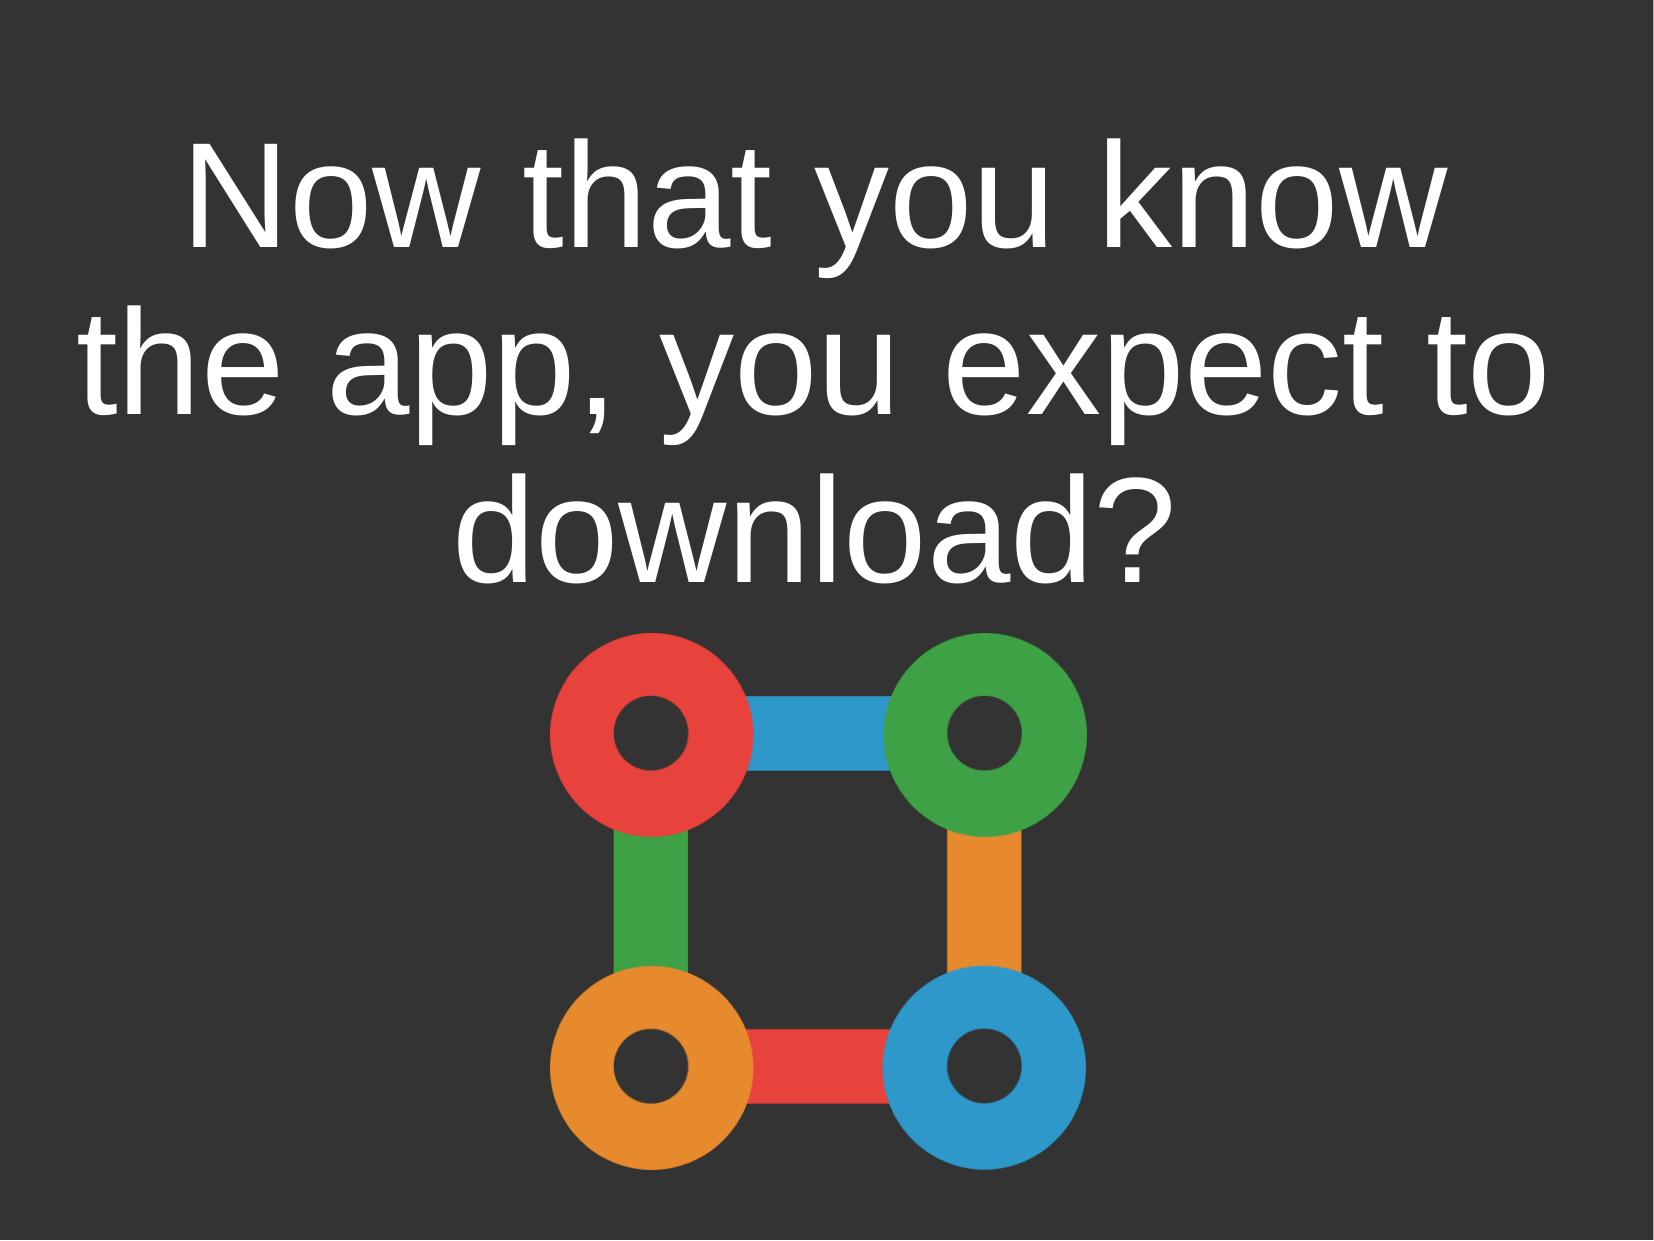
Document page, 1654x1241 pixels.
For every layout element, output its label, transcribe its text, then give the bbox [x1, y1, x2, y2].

picture [550, 633, 1087, 1170]
title Now that you know the app, you expect to download? [70, 111, 1560, 615]
